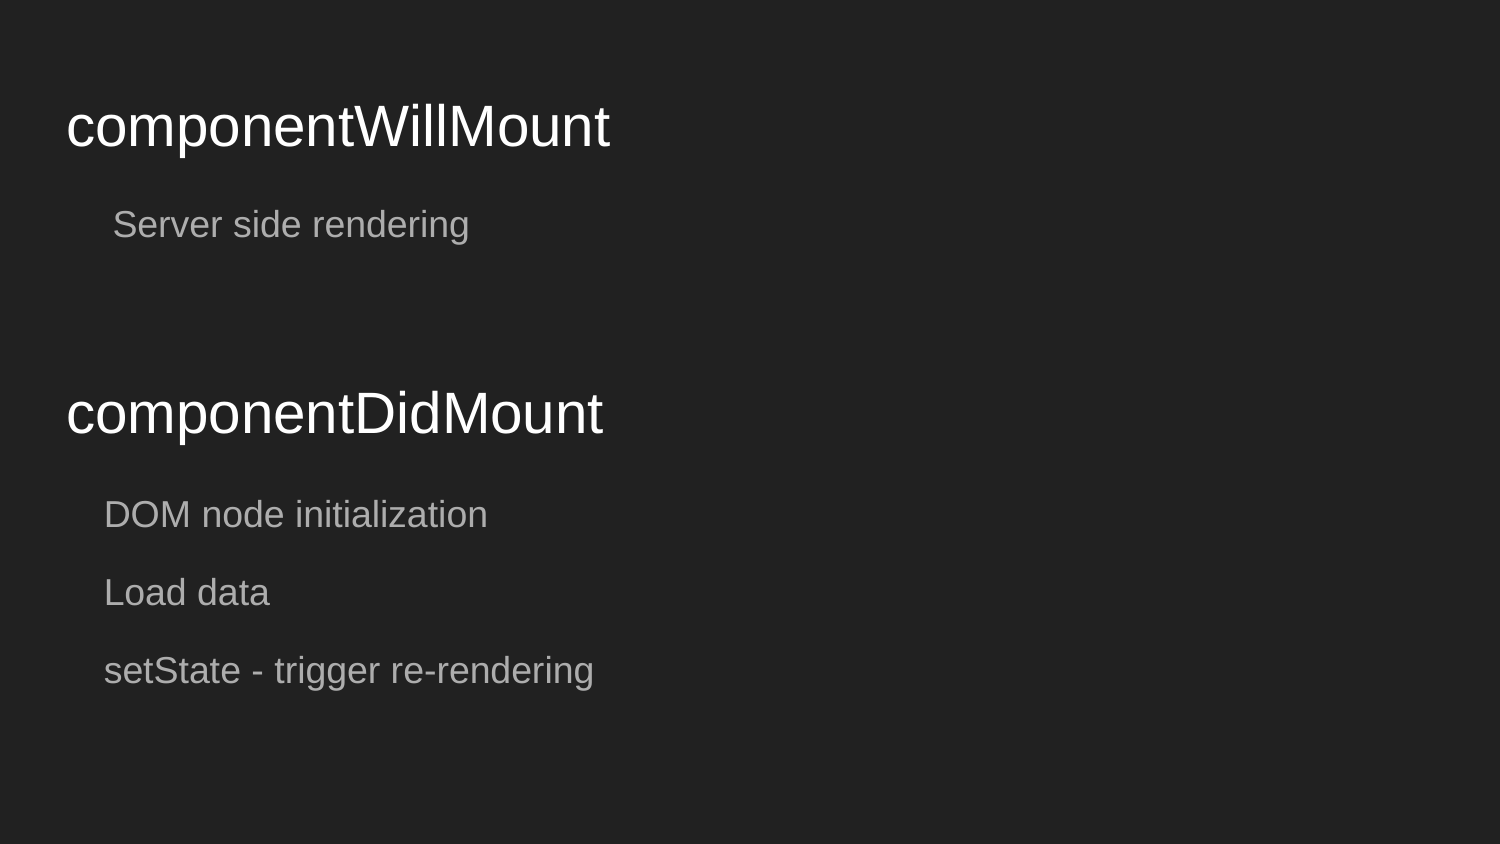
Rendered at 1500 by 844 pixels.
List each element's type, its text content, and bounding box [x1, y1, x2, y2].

list Server side rendering [59, 184, 685, 290]
list DOM node initialization Load data setState - trigger re-rendering [51, 474, 677, 745]
title componentDidMount [51, 360, 1449, 455]
title componentWillMount [51, 72, 1449, 167]
